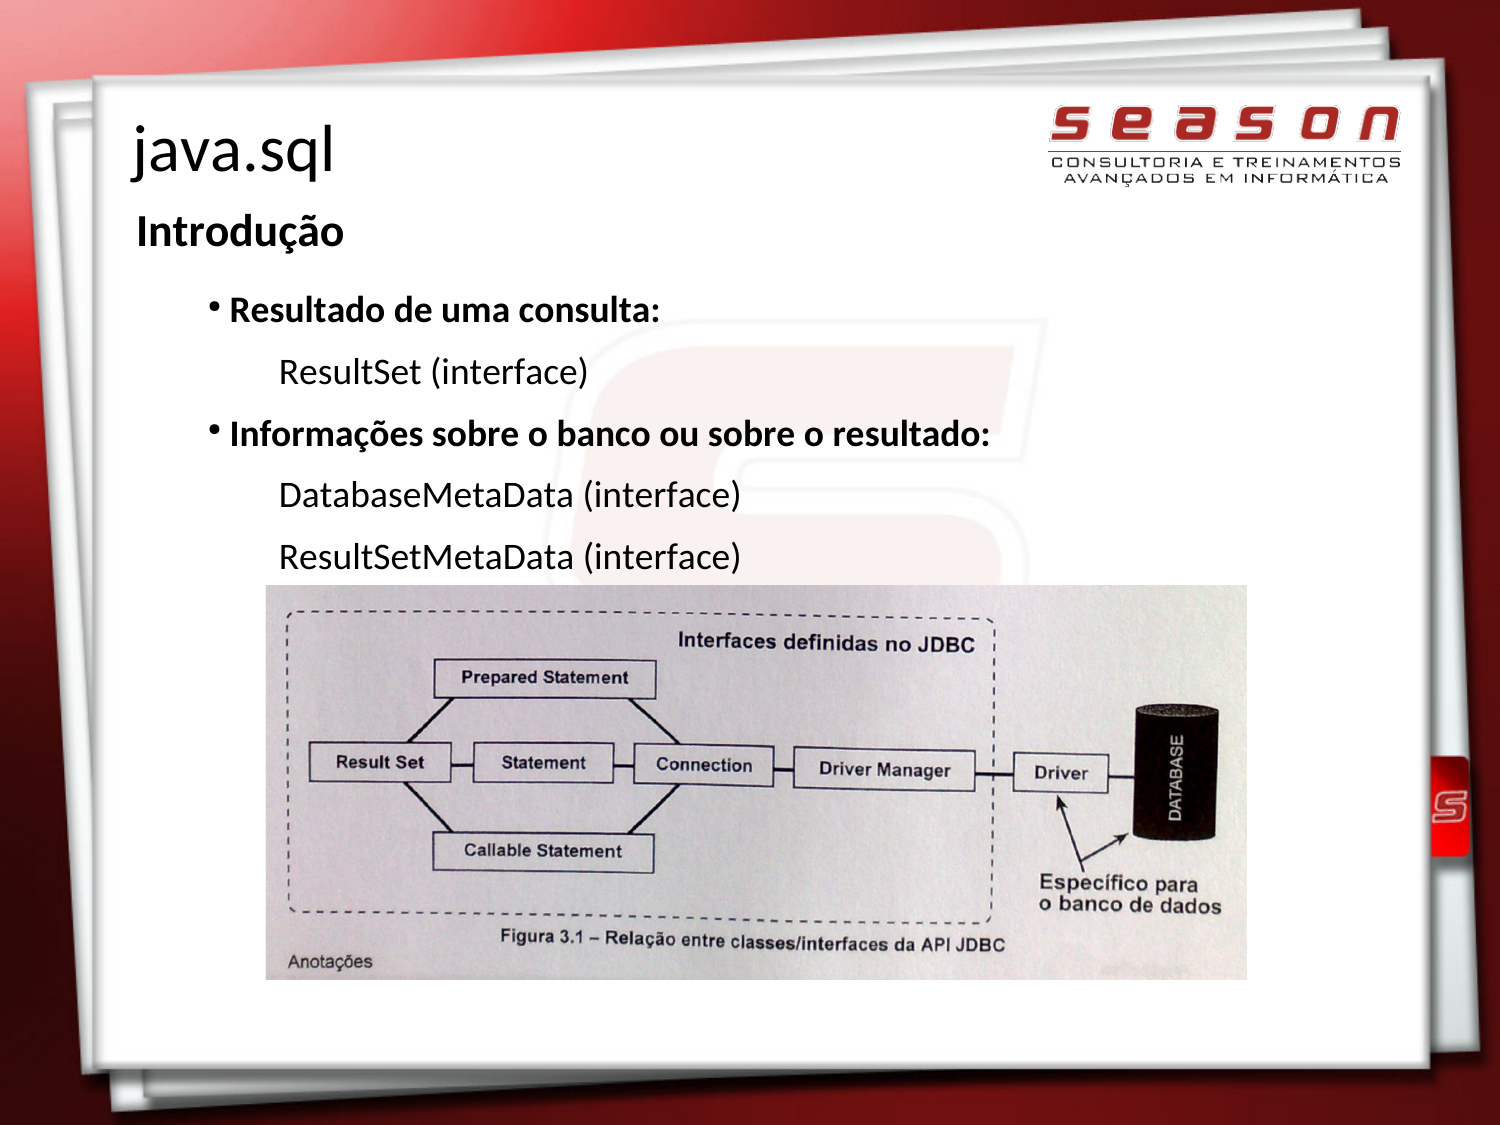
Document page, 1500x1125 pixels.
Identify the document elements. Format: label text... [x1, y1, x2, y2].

text_box Introdução [119, 200, 1240, 256]
title java.sql [118, 33, 1394, 257]
text_box Resultado de uma consulta: ResultSet (interface) Informações sobre o banco ou sobre o resultado: DatabaseMetaData (interface) ResultSetMetaData (interface) [207, 283, 1328, 579]
picture [0, 0, 1500, 1125]
